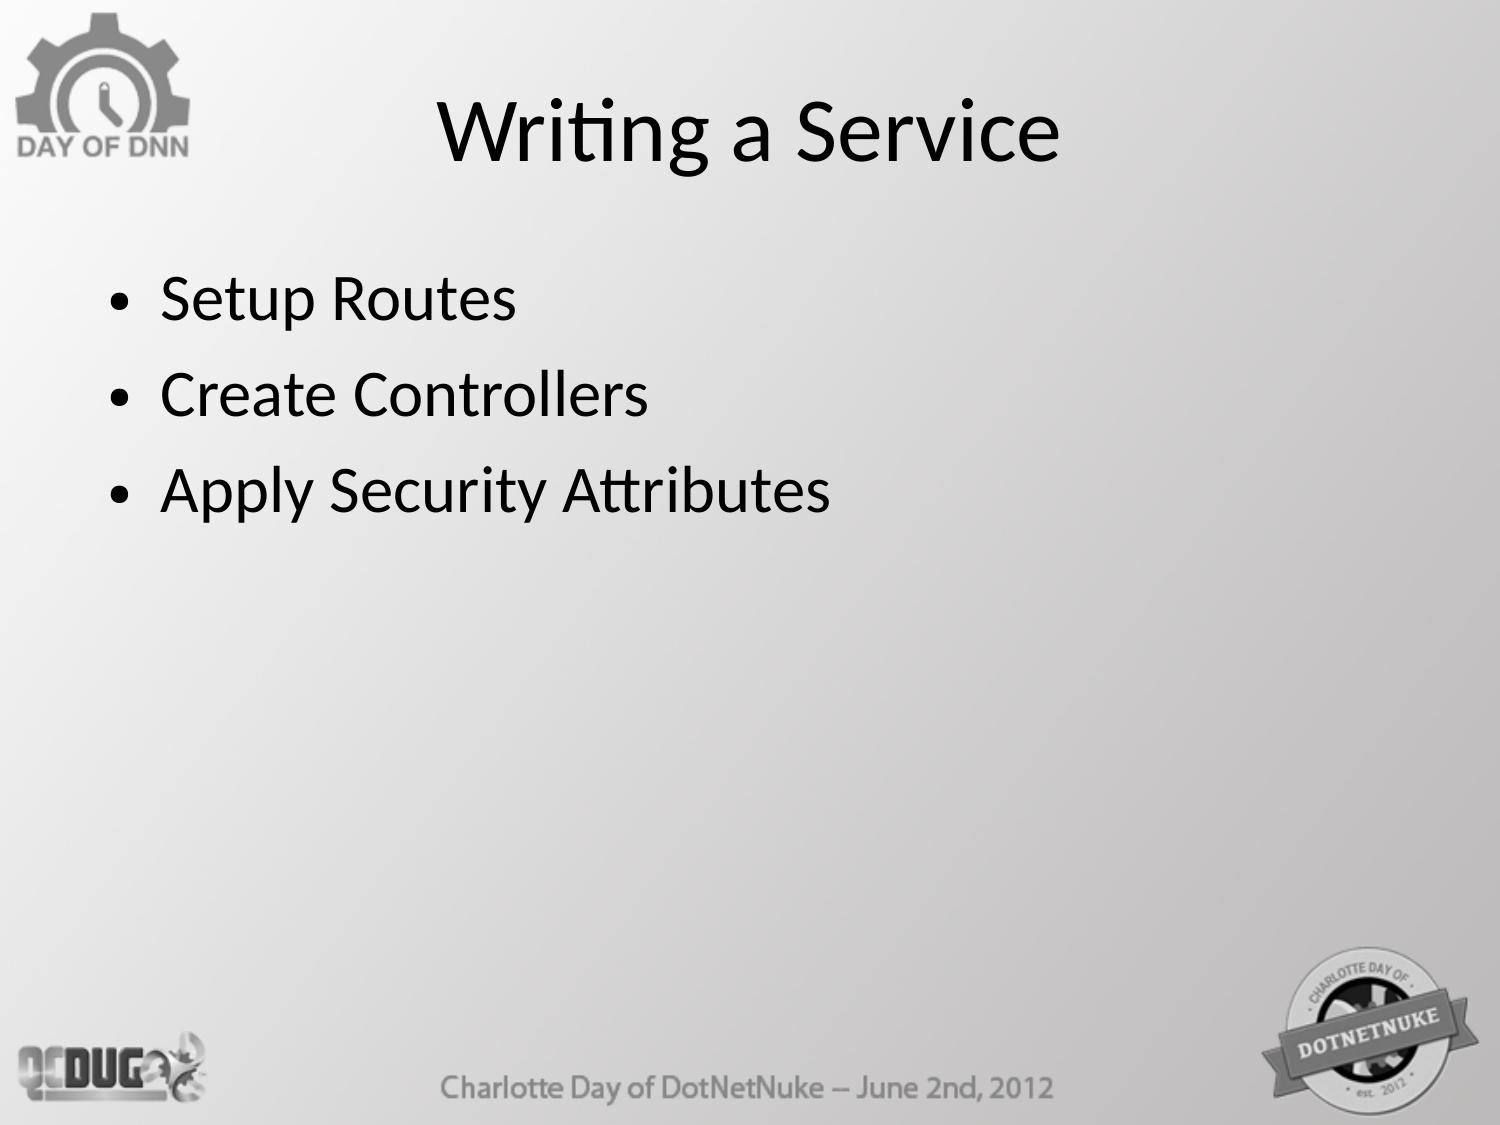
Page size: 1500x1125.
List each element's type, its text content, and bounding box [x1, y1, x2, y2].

picture [0, 0, 1500, 1125]
title Writing a Service [75, 45, 1425, 233]
list Setup Routes Create Controllers Apply Security Attributes [75, 262, 1425, 1005]
